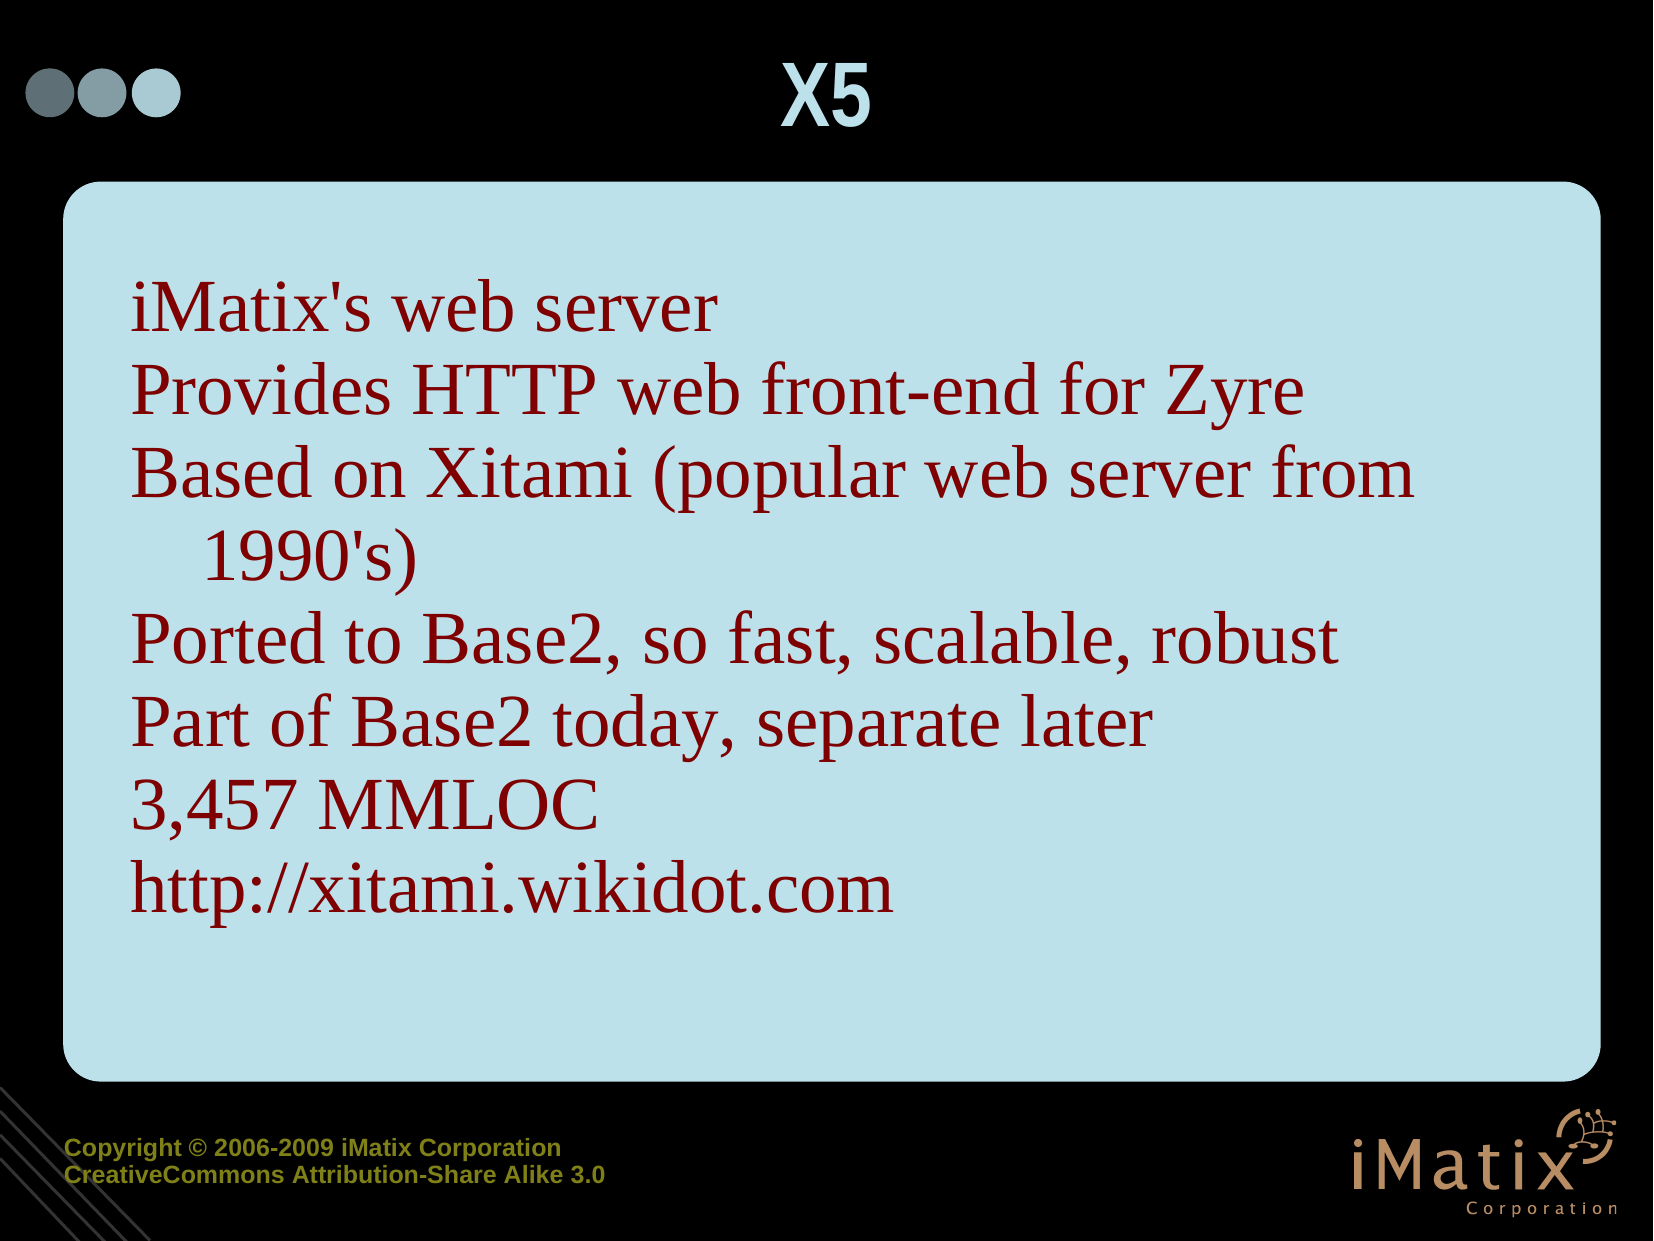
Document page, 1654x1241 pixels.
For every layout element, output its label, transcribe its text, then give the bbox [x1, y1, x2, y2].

list iMatix's web server Provides HTTP web front-end for Zyre Based on Xitami (popular web server from 1990's) Ported to Base2, so fast, scalable, robust Part of Base2 today, separate later 3,457 MMLOC http://xitami.wikidot.com [118, 264, 1509, 1010]
title X5 [0, 0, 1653, 188]
picture [1354, 1108, 1617, 1219]
